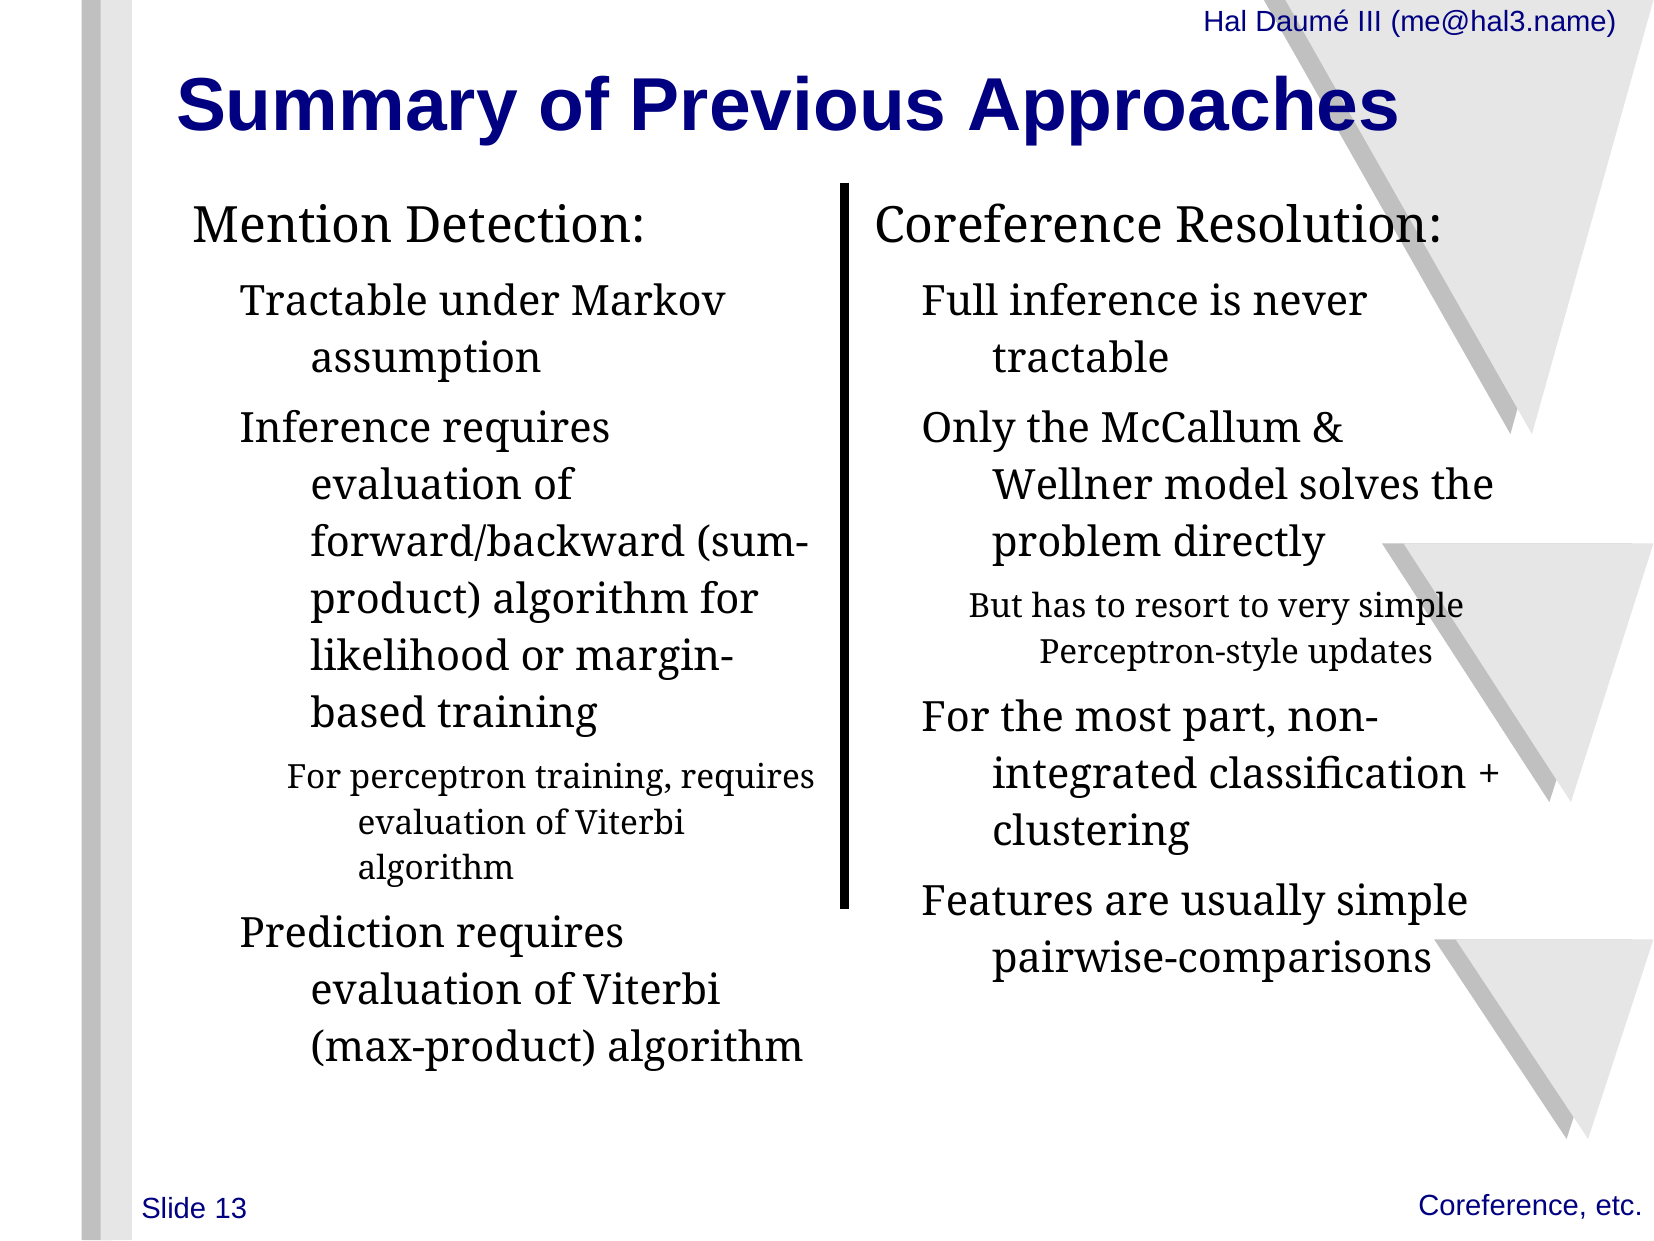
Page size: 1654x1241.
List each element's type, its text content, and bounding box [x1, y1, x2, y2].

list Mention Detection: Tractable under Markov assumption Inference requires evaluation of forward/backward (sum-product) algorithm for likelihood or margin-based training For perceptron training, requires evaluation of Viterbi algorithm Prediction requires evaluation of Viterbi (max-product) algorithm [180, 188, 830, 1127]
list Coreference Resolution: Full inference is never tractable Only the McCallum & Wellner model solves the problem directly But has to resort to very simple Perceptron-style updates For the most part, non-integrated classification + clustering Features are usually simple pairwise-comparisons [862, 188, 1512, 1127]
title Summary of Previous Approaches [176, 44, 1509, 166]
